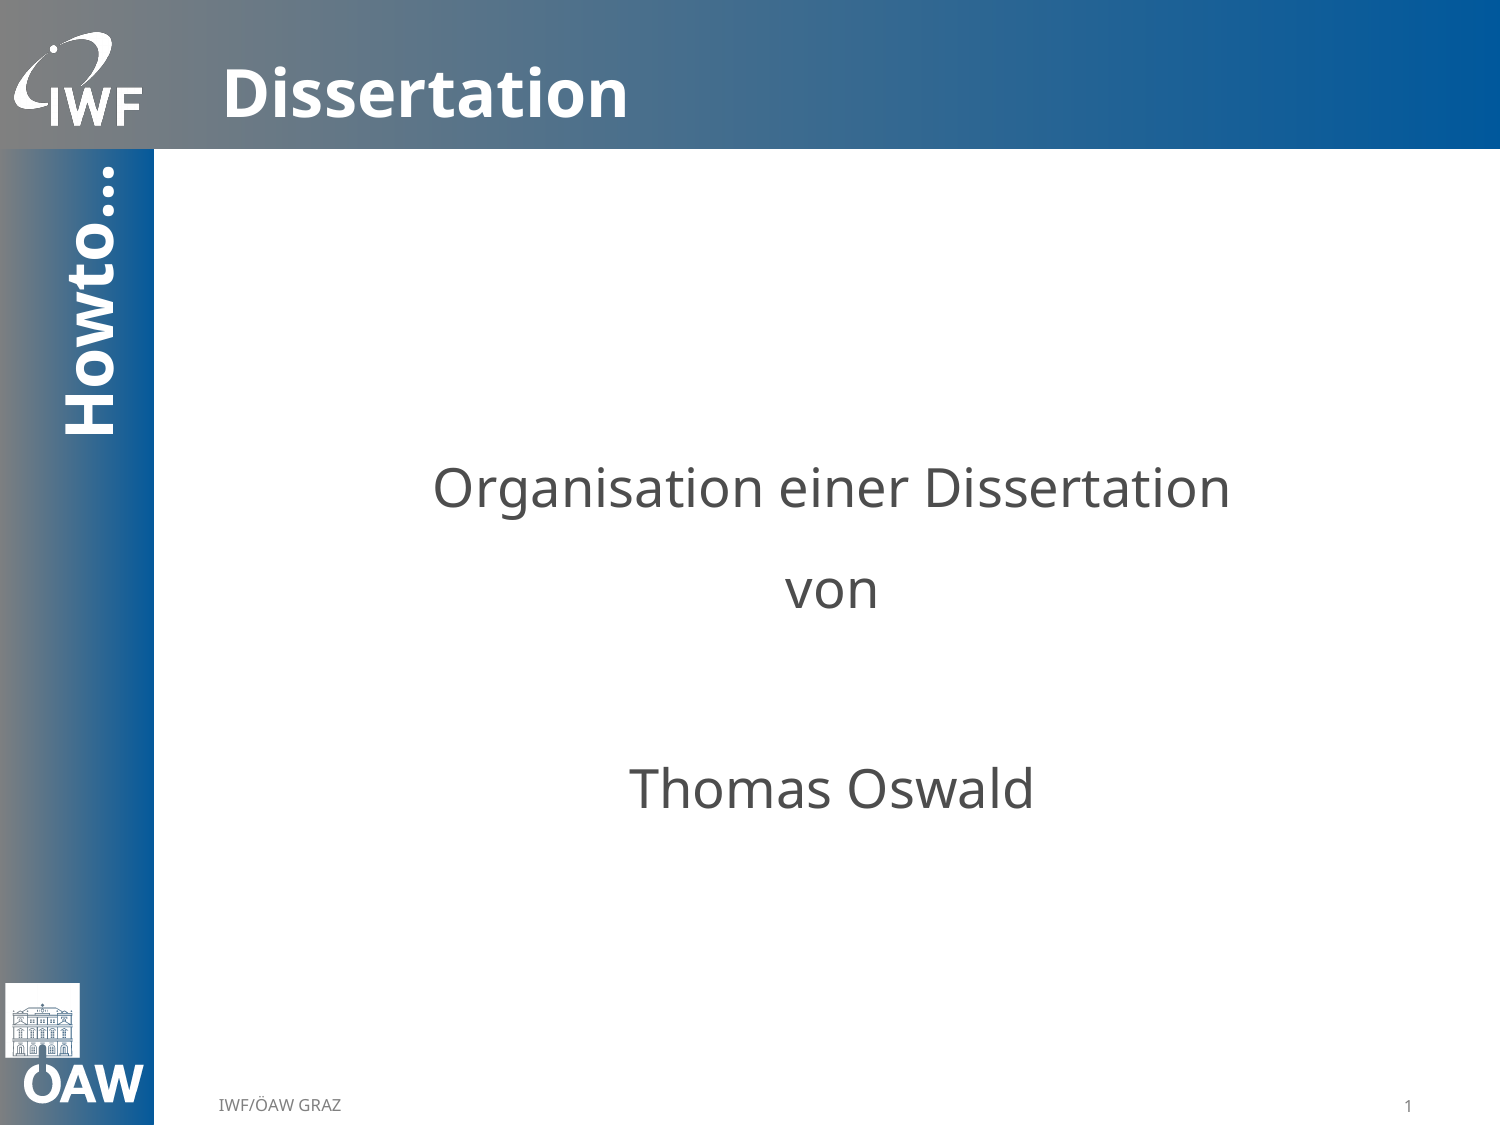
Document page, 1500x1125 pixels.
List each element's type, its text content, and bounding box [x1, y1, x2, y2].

picture [5, 983, 154, 1105]
title Dissertation [206, 16, 1459, 176]
picture [8, 32, 154, 132]
subtitle Organisation einer Dissertation von Thomas Oswald [206, 184, 1459, 1083]
text_box Howto... [29, 148, 154, 959]
